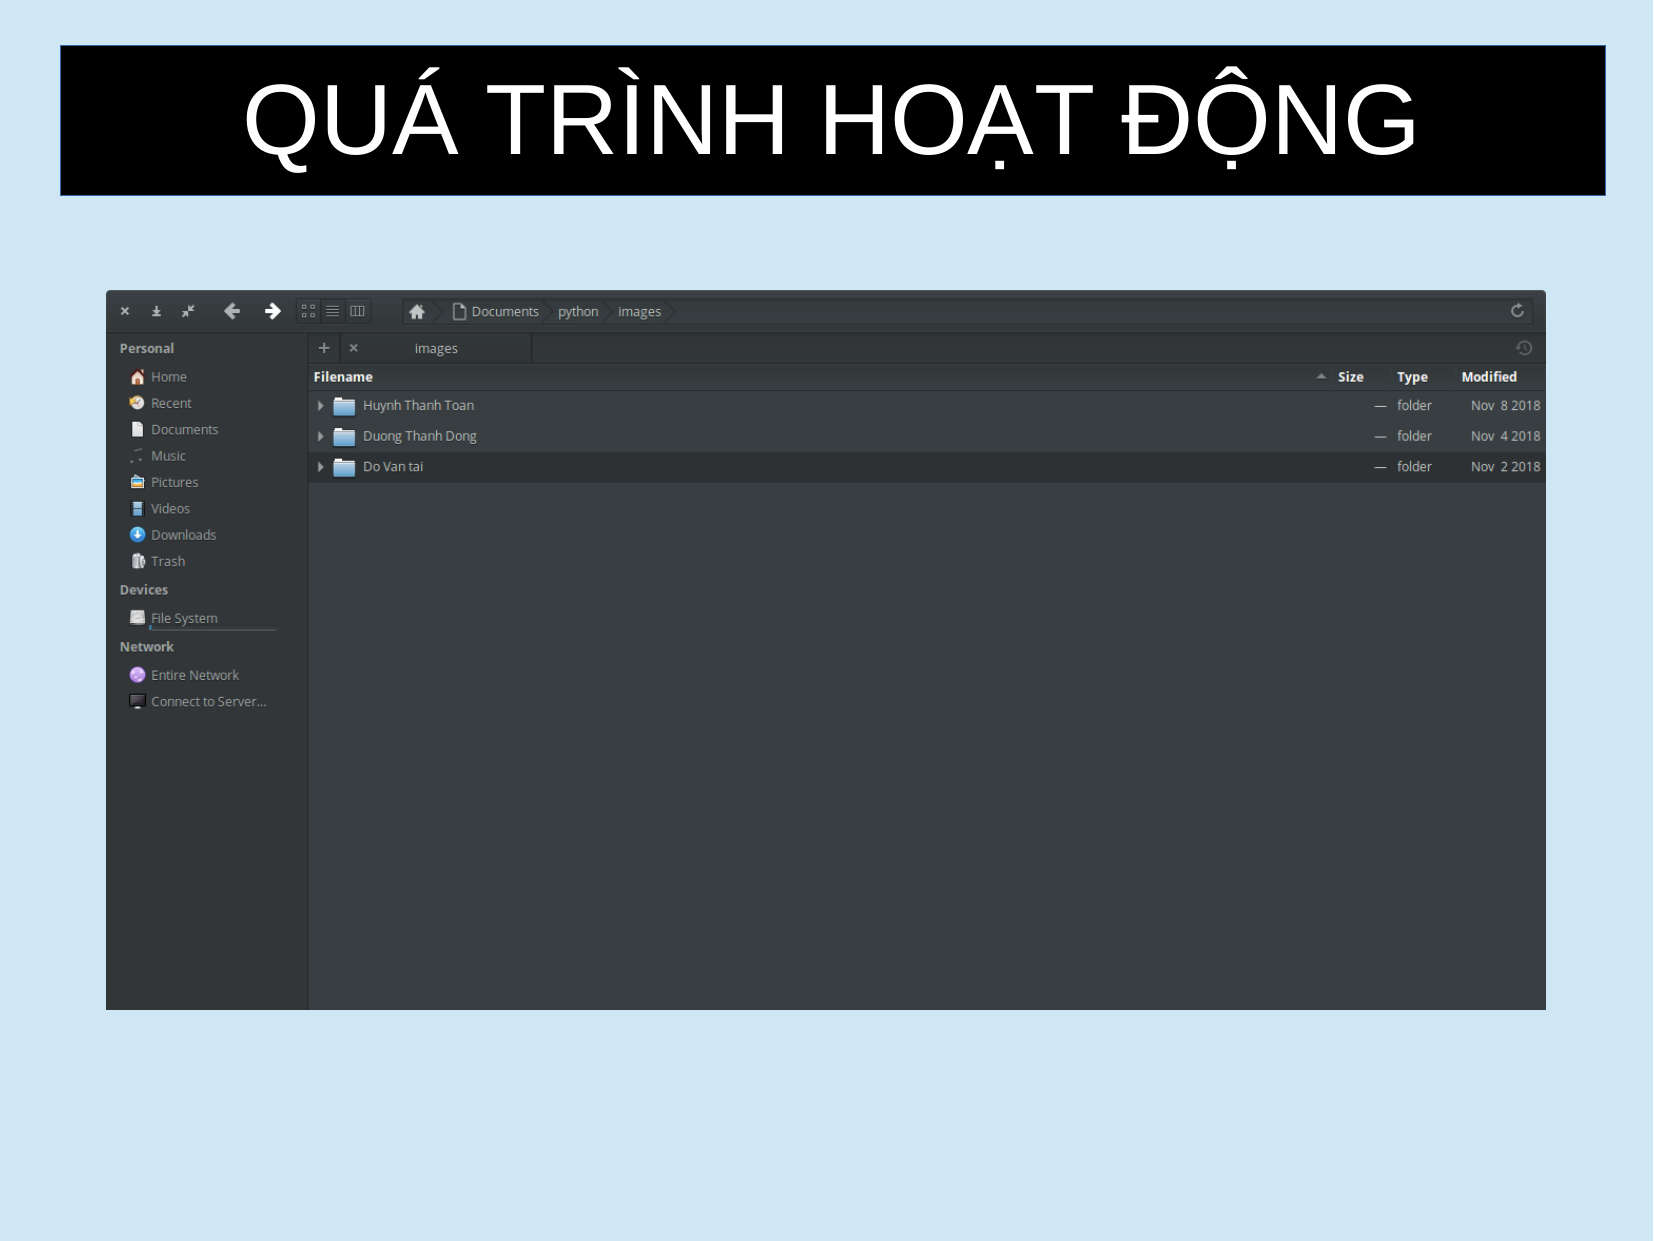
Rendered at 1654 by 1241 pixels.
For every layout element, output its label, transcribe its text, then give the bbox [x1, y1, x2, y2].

picture [106, 290, 1546, 1010]
text_box QUÁ TRÌNH HOẠT ĐỘNG [60, 45, 1606, 196]
